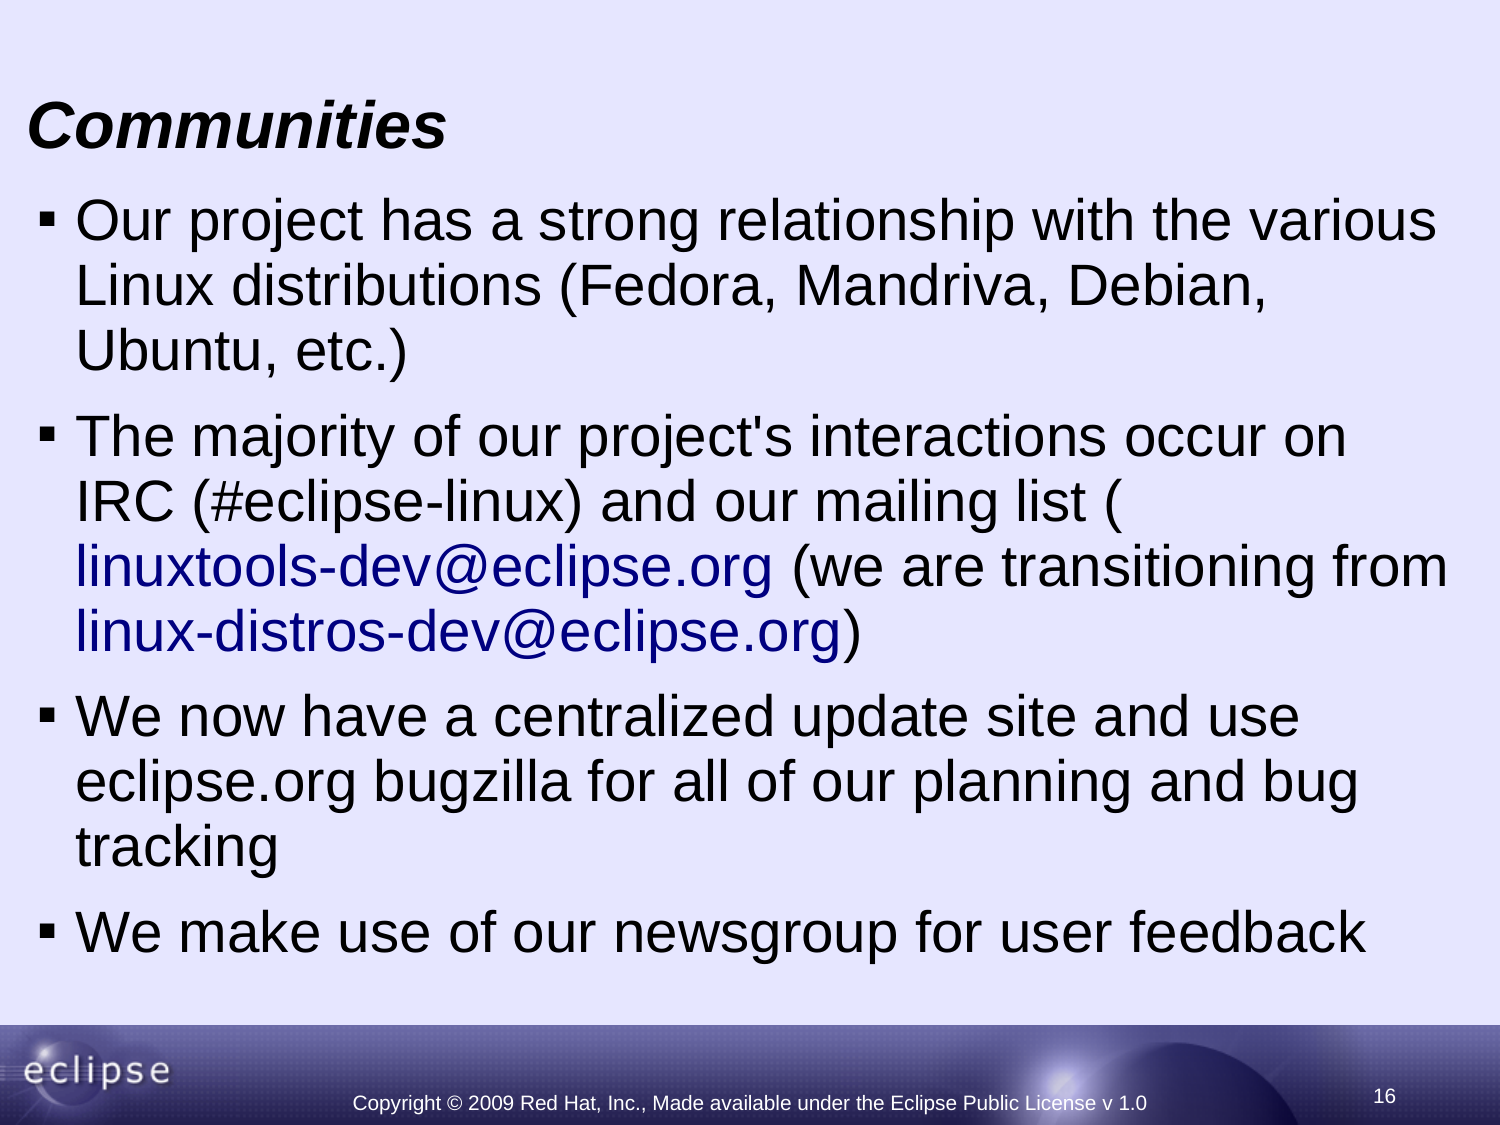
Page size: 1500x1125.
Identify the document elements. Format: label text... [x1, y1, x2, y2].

title Communities [26, 84, 1474, 172]
picture [0, 1025, 1500, 1125]
list Our project has a strong relationship with the various Linux distributions (Fedora, Mandriva, Debian, Ubuntu, etc.) The majority of our project's interactions occur on IRC (#eclipse-linux) and our mailing list (linuxtools-dev@eclipse.org (we are transitioning from linux-distros-dev@eclipse.org) We now have a centralized update site and use eclipse.org bugzilla for all of our planning and bug tracking We make use of our newsgroup for user feedback [37, 187, 1463, 1021]
